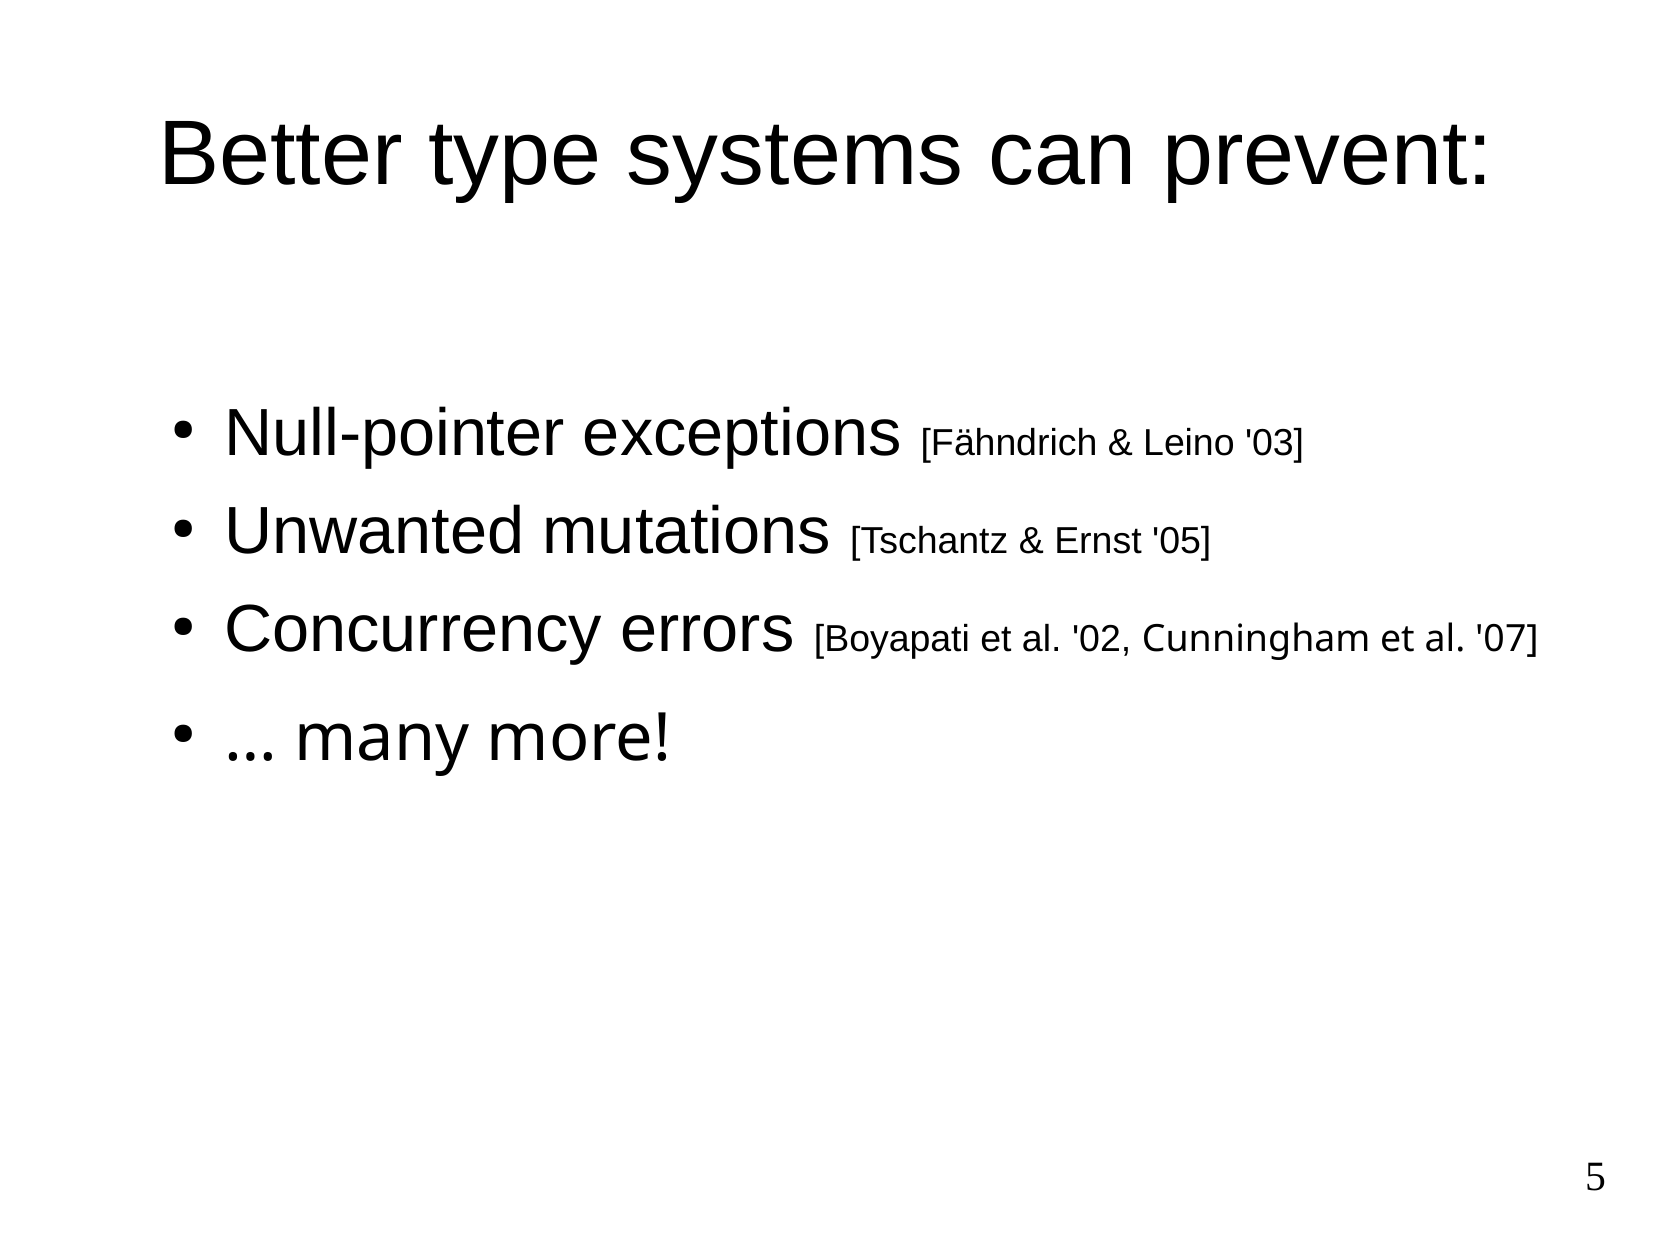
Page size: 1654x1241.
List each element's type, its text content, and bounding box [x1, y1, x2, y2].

list Null-pointer exceptions [Fähndrich & Leino '03] Unwanted mutations [Tschantz & Ernst '05] Concurrency errors [Boyapati et al. '02, Cunningham et al. '07] … many more! [82, 290, 1613, 1094]
title Better type systems can prevent: [82, 49, 1571, 257]
